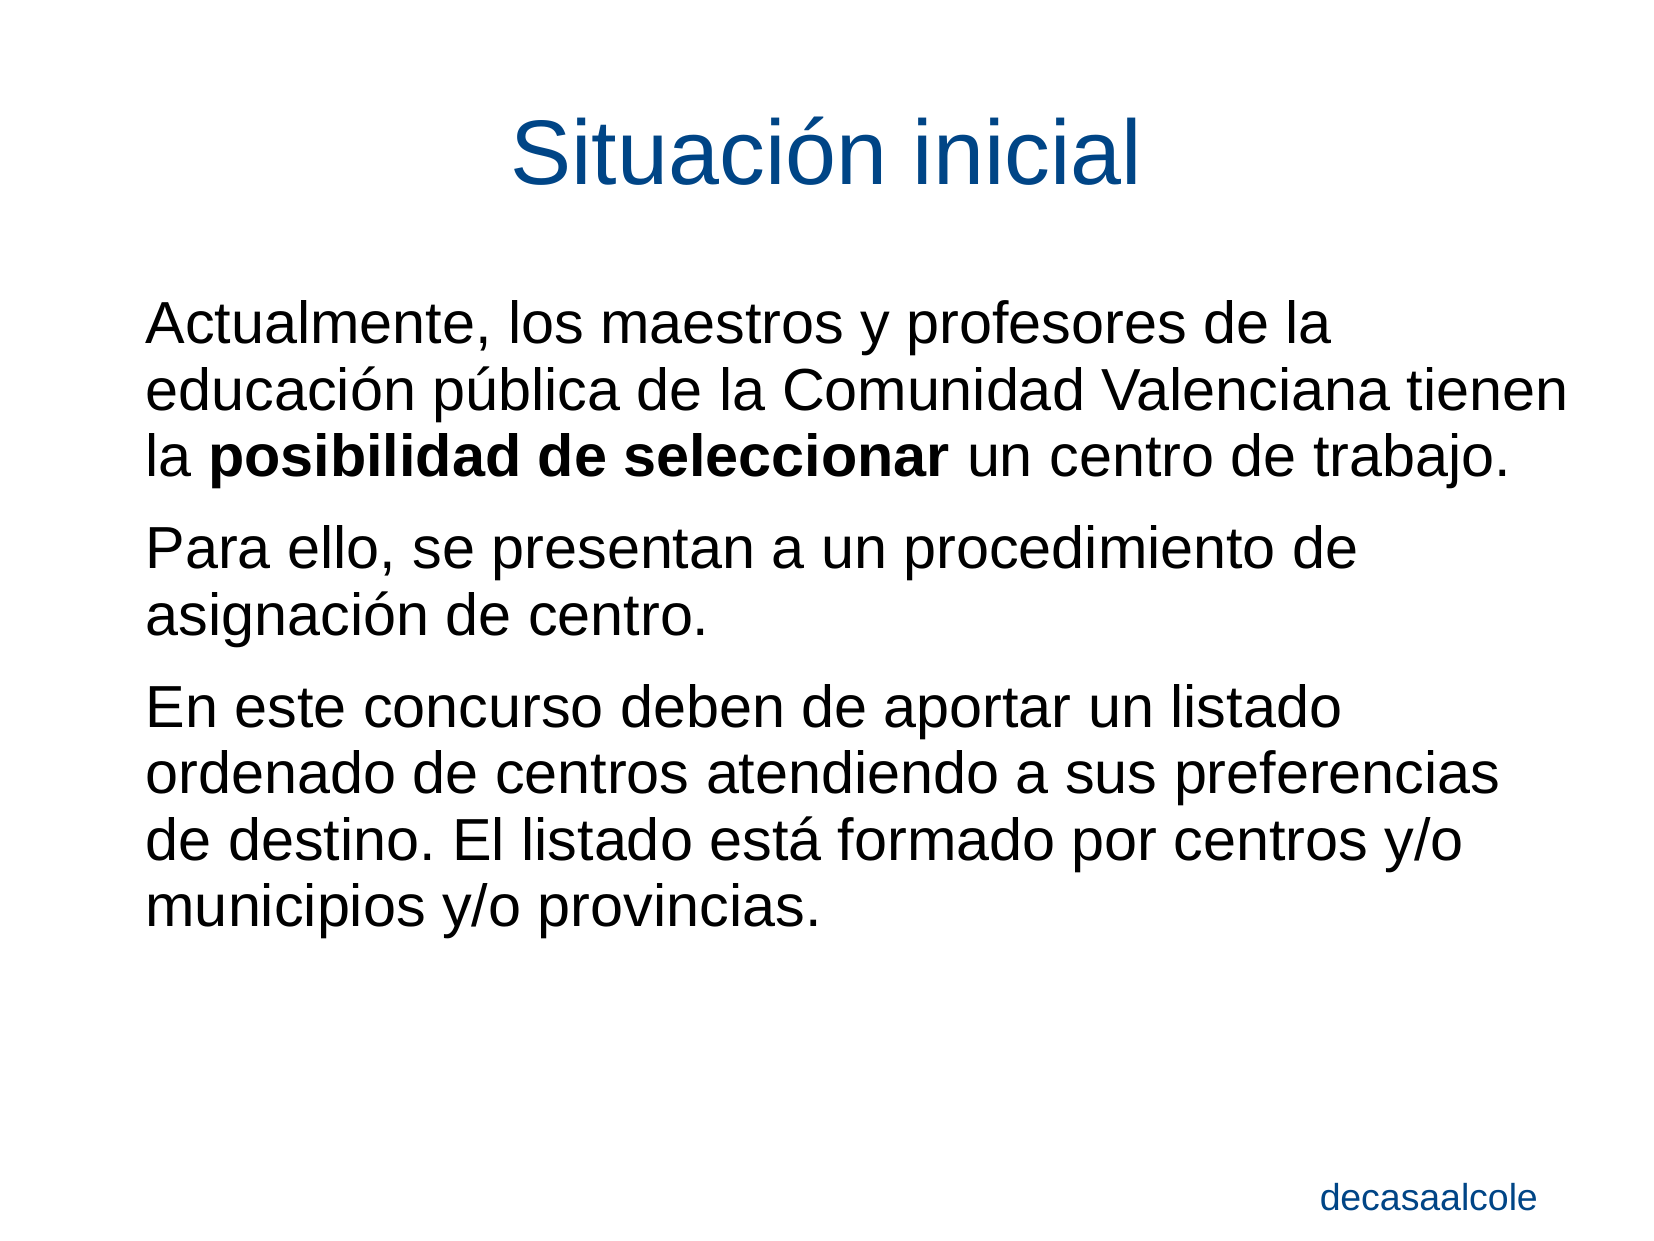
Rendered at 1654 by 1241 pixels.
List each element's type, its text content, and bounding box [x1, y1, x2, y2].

text_box decasaalcole [1305, 1169, 1625, 1227]
list Actualmente, los maestros y profesores de la educación pública de la Comunidad Valenciana tienen la posibilidad de seleccionar un centro de trabajo. Para ello, se presentan a un procedimiento de asignación de centro. En este concurso deben de aportar un listado ordenado de centros atendiendo a sus preferencias de destino. El listado está formado por centros y/o municipios y/o provincias. [82, 290, 1571, 1010]
title Situación inicial [82, 49, 1571, 257]
